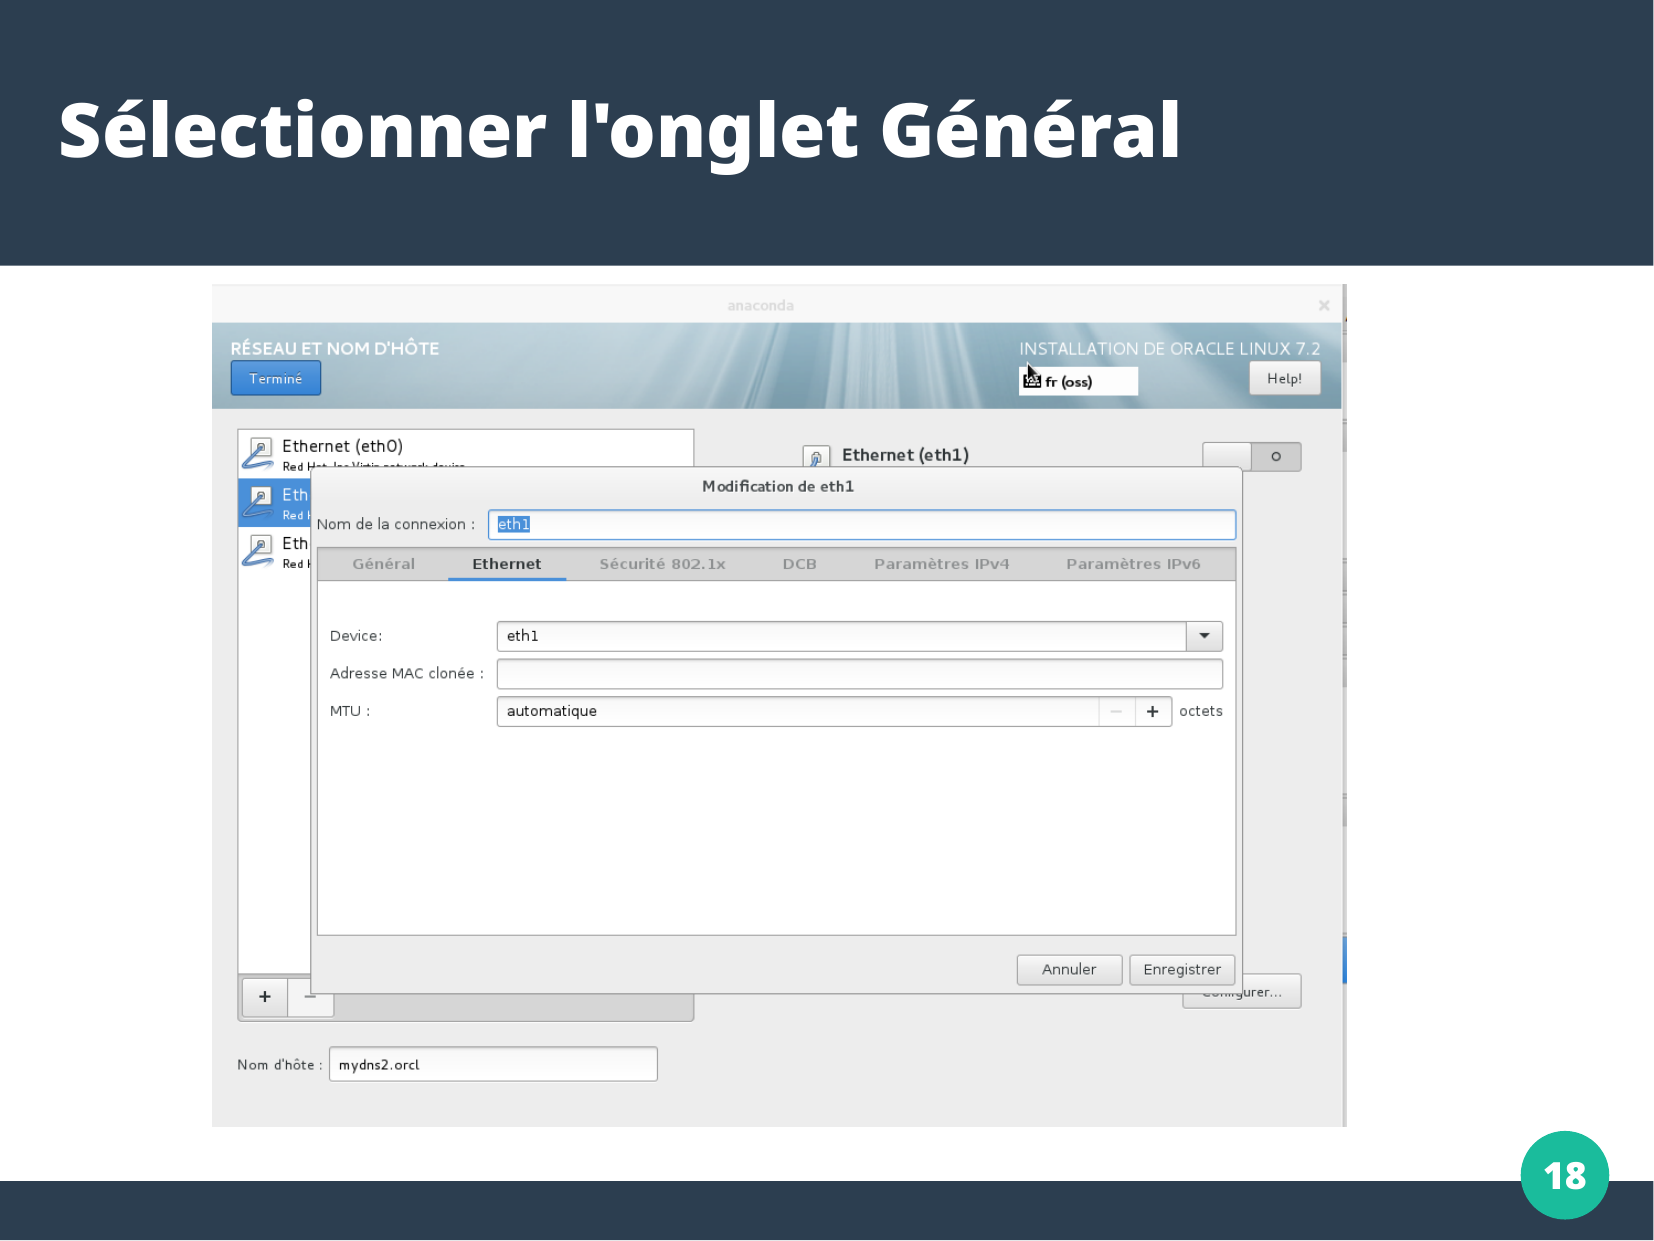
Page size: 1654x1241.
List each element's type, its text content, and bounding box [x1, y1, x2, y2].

picture [212, 284, 1347, 1127]
title Sélectionner l'onglet Général [59, 49, 1595, 207]
